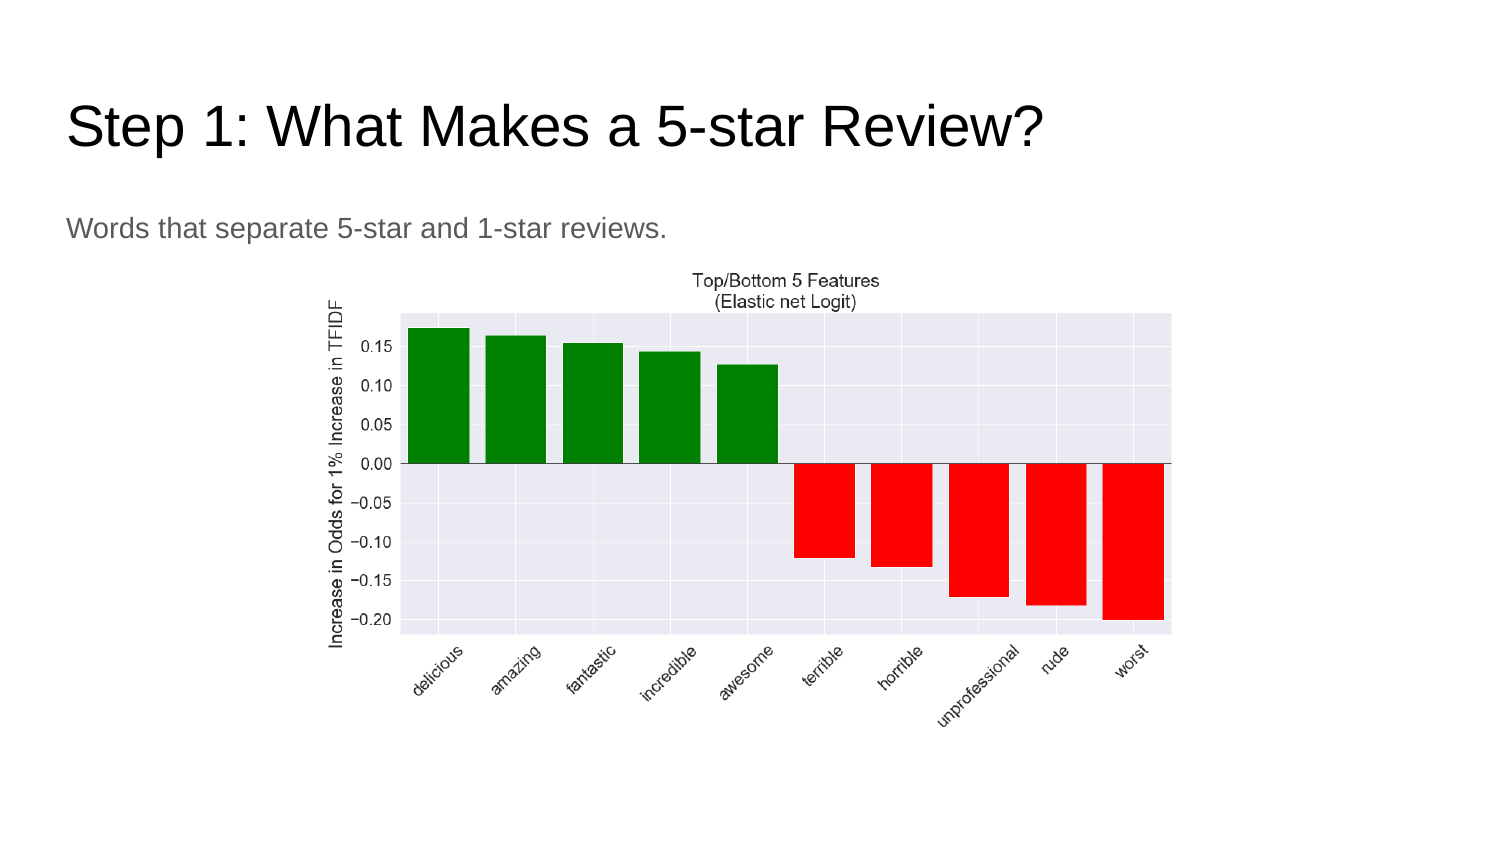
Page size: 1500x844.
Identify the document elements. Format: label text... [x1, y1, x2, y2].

picture [309, 253, 1191, 750]
list Words that separate 5-star and 1-star reviews. [51, 189, 1449, 750]
title Step 1: What Makes a 5-star Review? [51, 72, 1449, 167]
